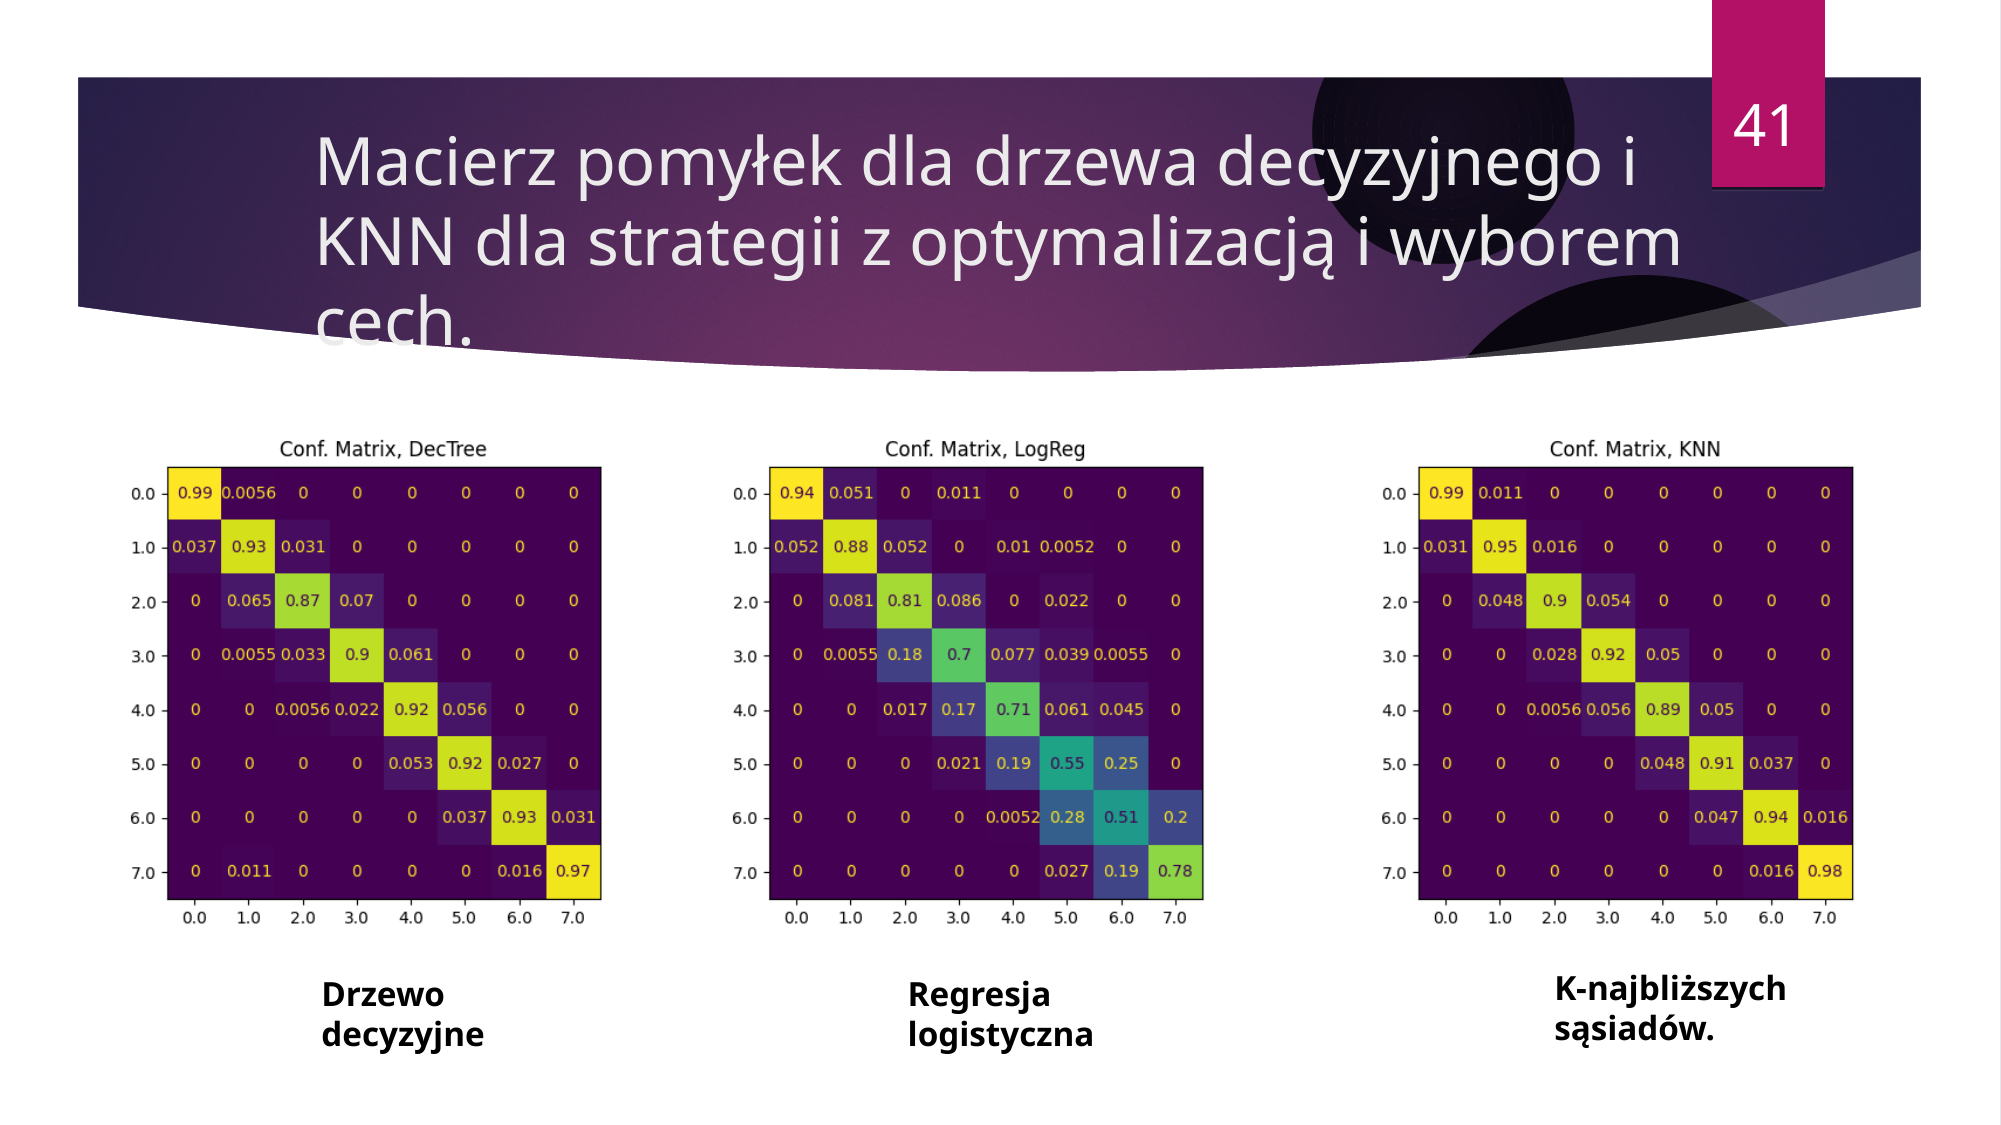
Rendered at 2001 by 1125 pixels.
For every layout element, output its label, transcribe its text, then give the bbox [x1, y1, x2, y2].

text_box [1698, 48, 1836, 175]
text_box Regresja logistyczna [892, 965, 1108, 1062]
text_box K-najbliższych sąsiadów. [1539, 960, 1812, 1057]
text_box Drzewo decyzyjne [306, 965, 508, 1062]
picture [0, 399, 2000, 961]
title Macierz pomyłek dla drzewa decyzyjnego i KNN dla strategii z optymalizacją i wyborem cech. [244, 111, 1756, 337]
